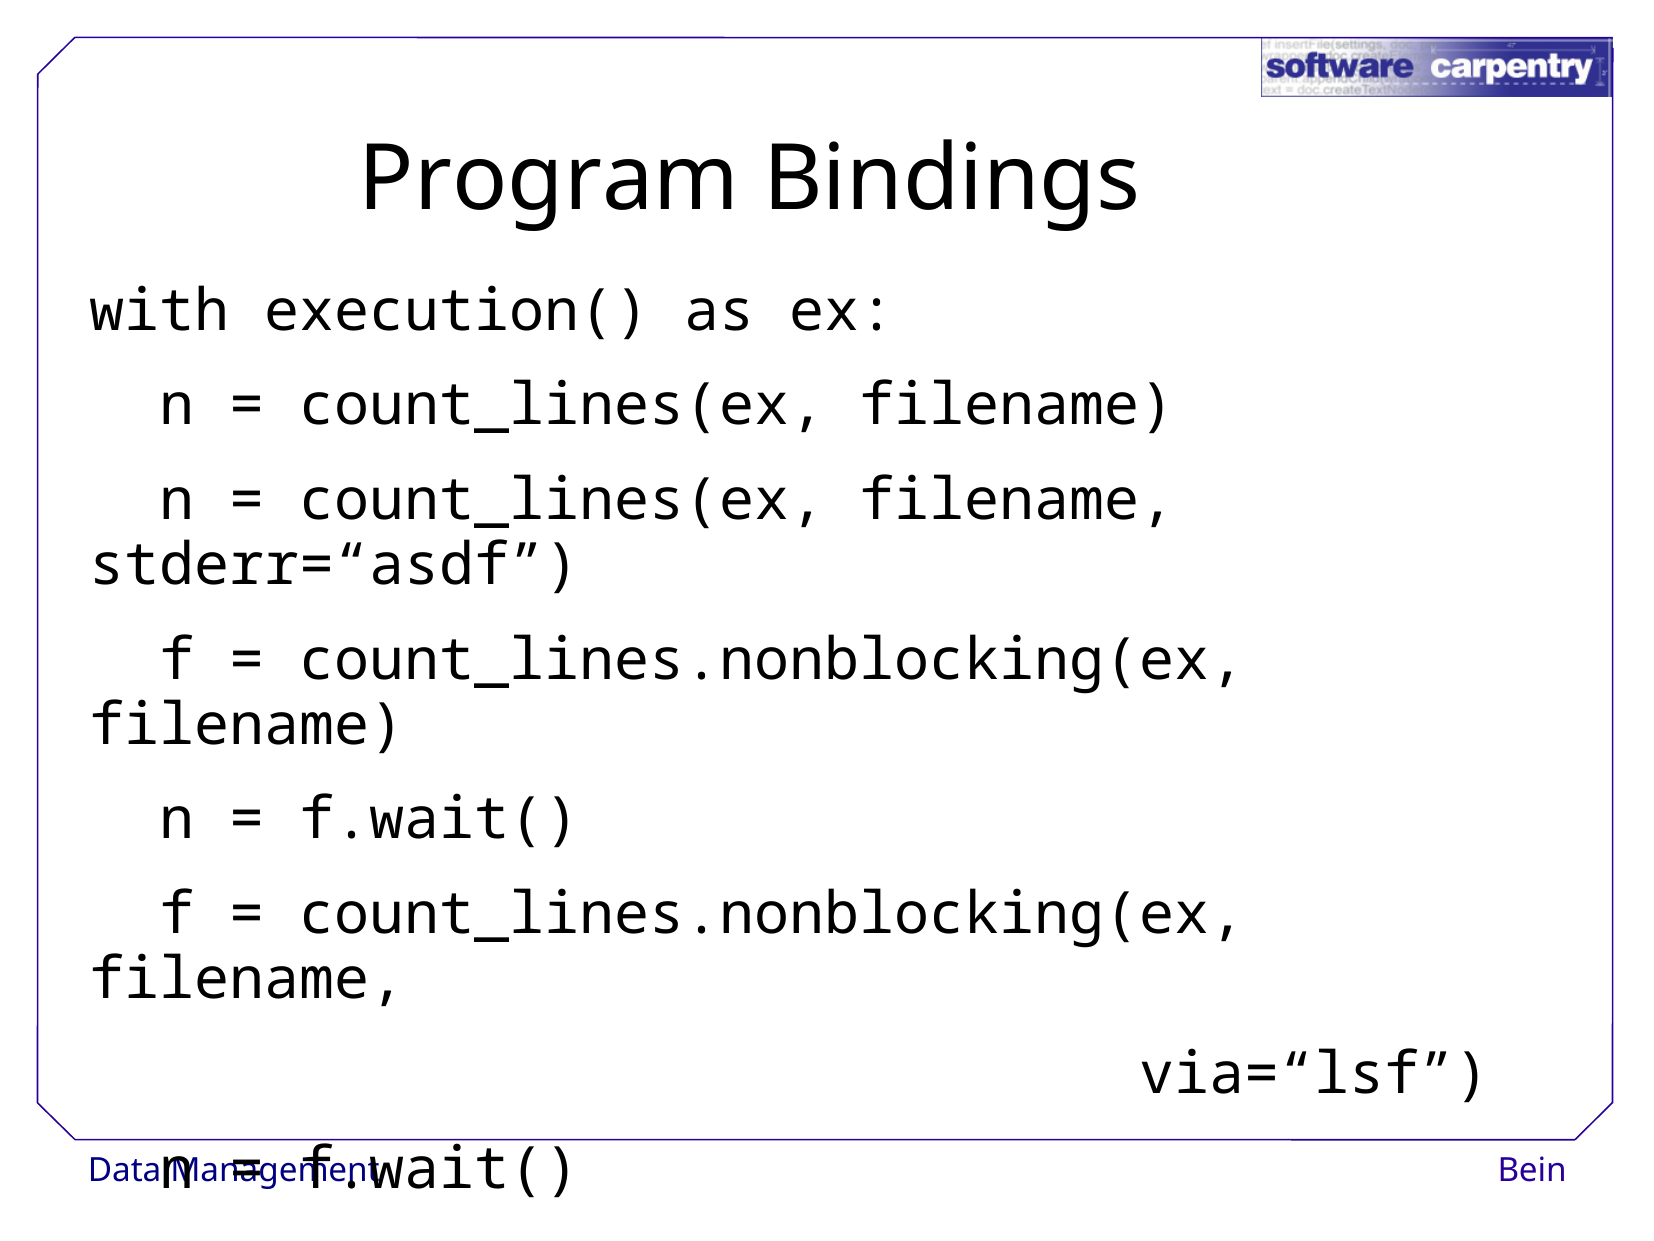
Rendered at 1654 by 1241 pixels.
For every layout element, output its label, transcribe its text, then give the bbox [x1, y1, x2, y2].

picture [1261, 39, 1613, 97]
text_box with execution() as ex: n = count_lines(ex, filename) n = count_lines(ex, filename, stderr=“asdf”) f = count_lines.nonblocking(ex, filename) n = f.wait() f = count_lines.nonblocking(ex, filename, via=“lsf”) n = f.wait() [75, 270, 1555, 1121]
text_box Program Bindings [75, 119, 1426, 270]
